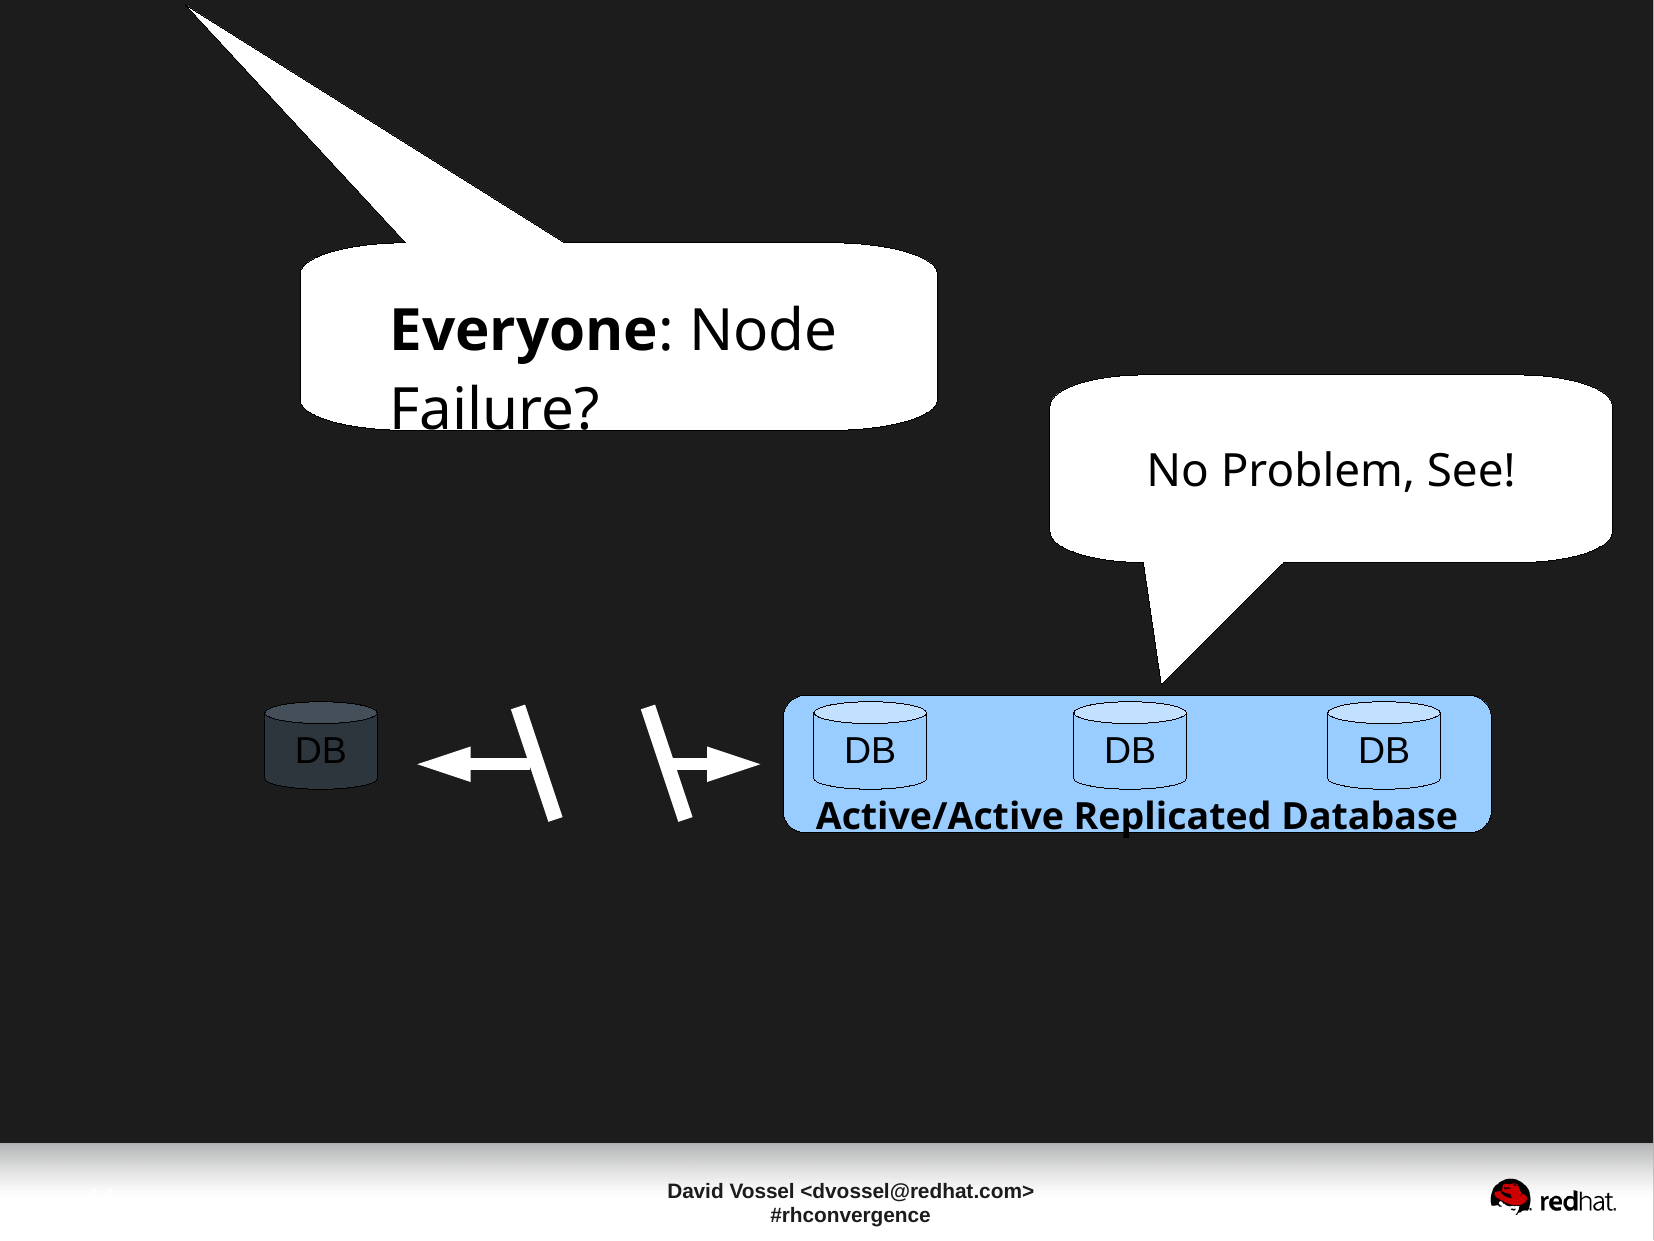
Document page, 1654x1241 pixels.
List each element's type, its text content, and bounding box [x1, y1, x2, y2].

text_box Everyone: Node Failure? [375, 281, 1013, 372]
text_box DB [1073, 713, 1187, 790]
text_box DB [264, 714, 378, 790]
text_box Resource Agents [813, 701, 927, 724]
text_box Pacemaker [1327, 701, 1441, 724]
text_box [185, 4, 938, 431]
text_box Active/Active Replicated Database [783, 695, 1492, 833]
text_box Fence Agents [1073, 701, 1187, 724]
text_box No Problem, See! [1049, 374, 1613, 685]
picture [0, 1143, 1654, 1241]
text_box DB [1327, 714, 1441, 790]
text_box Users [264, 701, 378, 724]
text_box DB [813, 713, 927, 790]
